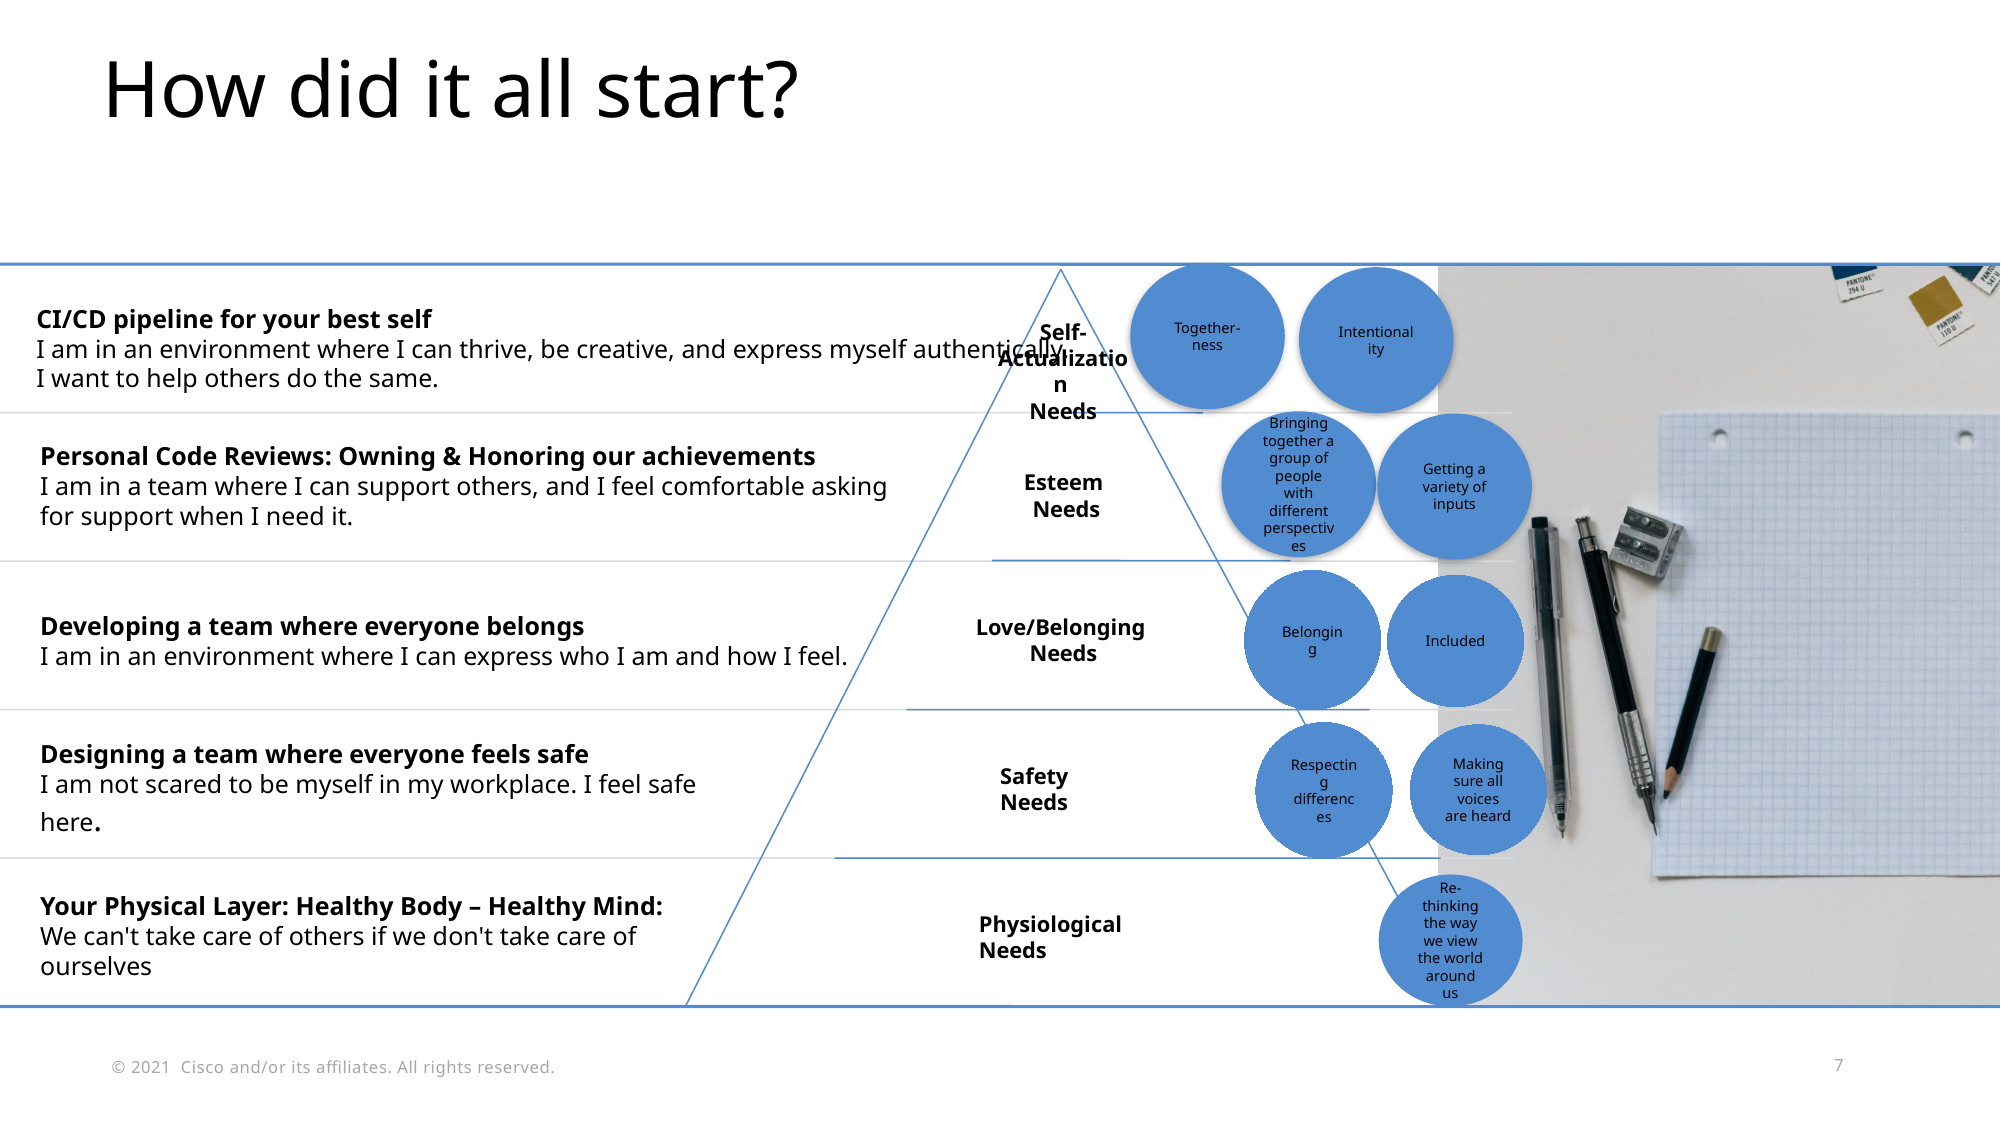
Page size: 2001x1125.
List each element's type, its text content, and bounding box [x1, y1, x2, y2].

title How did it all start? [87, 14, 1913, 175]
text_box Developing a team where everyone belongs I am in an environment where I can express who I am and how I feel. [859, 609, 1144, 670]
text_box Self- Actualization Needs [995, 393, 1131, 424]
text_box Physiological Needs [978, 910, 1161, 964]
text_box Personal Code Reviews: Owning & Honoring our achievements I am in a team where I can support others, and I feel comfortable asking for support when I need it. [40, 440, 915, 531]
text_box Esteem Needs [949, 468, 1184, 522]
text_box Love/Belonging Needs [946, 613, 1181, 667]
text_box Getting a variety of inputs [1378, 414, 1532, 559]
text_box Together-ness [1131, 264, 1285, 409]
text_box Included [1387, 575, 1524, 707]
text_box Designing a team where everyone feels safe I am not scared to be myself in my workplace. I feel safe here. [40, 738, 713, 839]
text_box Intentionality [1299, 267, 1453, 413]
text_box Belonging [1244, 570, 1381, 710]
text_box Making sure all voices are heard [1410, 724, 1547, 855]
text_box Developing a team where everyone belongs I am in an environment where I can express who I am and how I feel. [40, 609, 886, 670]
text_box Respecting differences [1255, 722, 1393, 859]
text_box Your Physical Layer: Healthy Body – Healthy Mind: We can't take care of others if we don't take care of ourselves [40, 890, 713, 981]
text_box Re-thinking the way we view the world around us [1380, 876, 1521, 1005]
text_box Safety Needs [1000, 762, 1140, 815]
text_box CI/CD pipeline for your best self I am in an environment where I can thrive, be creative, and express myself authentically. I want to help others do the same. [36, 303, 1140, 393]
picture [1438, 266, 2000, 1005]
text_box Bringing together a group of people with different perspectives [1222, 412, 1376, 557]
